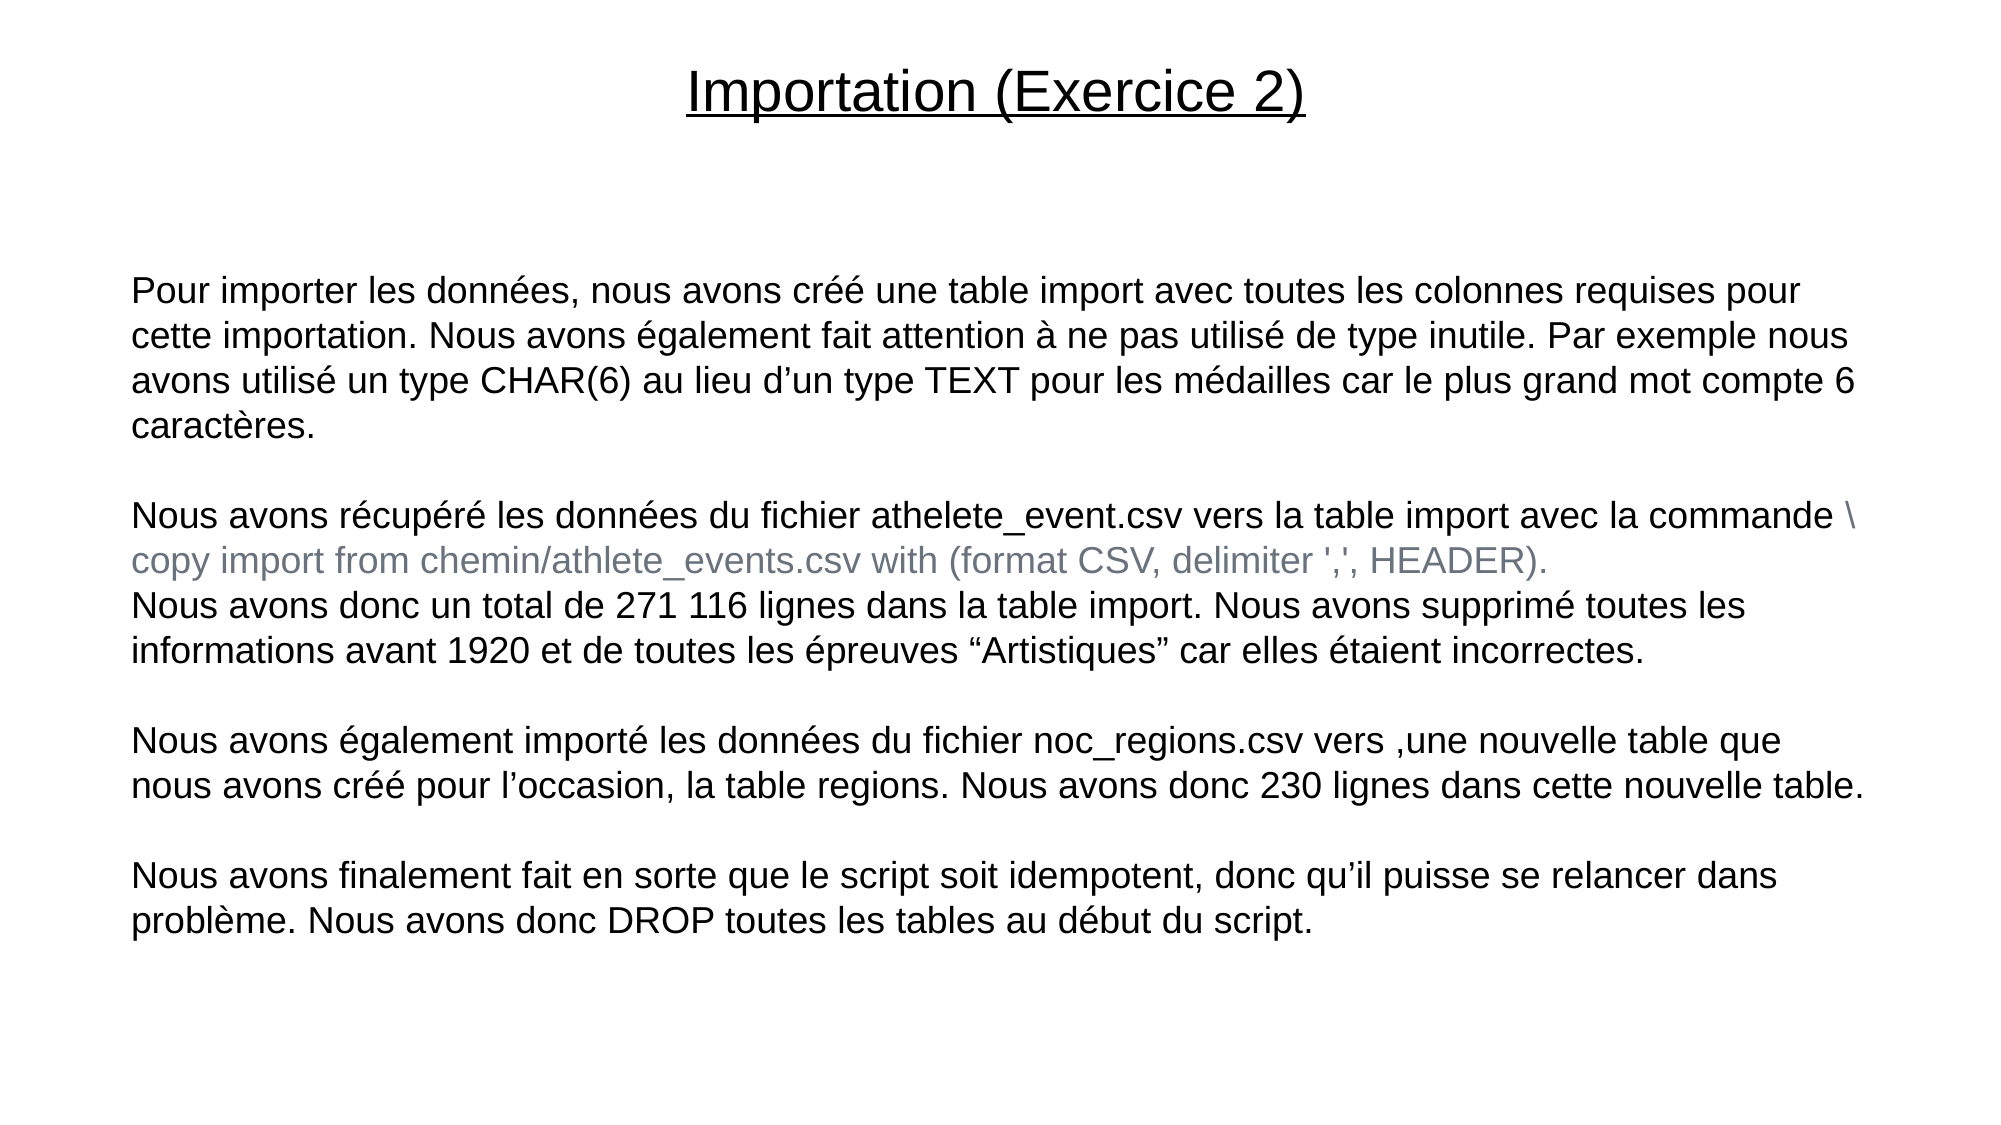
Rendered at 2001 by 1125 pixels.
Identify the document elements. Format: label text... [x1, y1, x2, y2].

text_box Importation (Exercice 2) [670, 45, 1330, 131]
text_box Pour importer les données, nous avons créé une table import avec toutes les colonnes requises pour cette importation. Nous avons également fait attention à ne pas utilisé de type inutile. Par exemple nous avons utilisé un type CHAR(6) au lieu d’un type TEXT pour les médailles car le plus grand mot compte 6 caractères. Nous avons récupéré les données du fichier athelete_event.csv vers la table import avec la commande \copy import from chemin/athlete_events.csv with (format CSV, delimiter ',', HEADER). Nous avons donc un total de 271 116 lignes dans la table import. Nous avons supprimé toutes les informations avant 1920 et de toutes les épreuves “Artistiques” car elles étaient incorrectes. Nous avons également importé les données du fichier noc_regions.csv vers ,une nouvelle table que nous avons créé pour l’occasion, la table regions. Nous avons donc 230 lignes dans cette nouvelle table. Nous avons finalement fait en sorte que le script soit idempotent, donc qu’il puisse se relancer dans problème. Nous avons donc DROP toutes les tables au début du script. [116, 258, 1884, 955]
